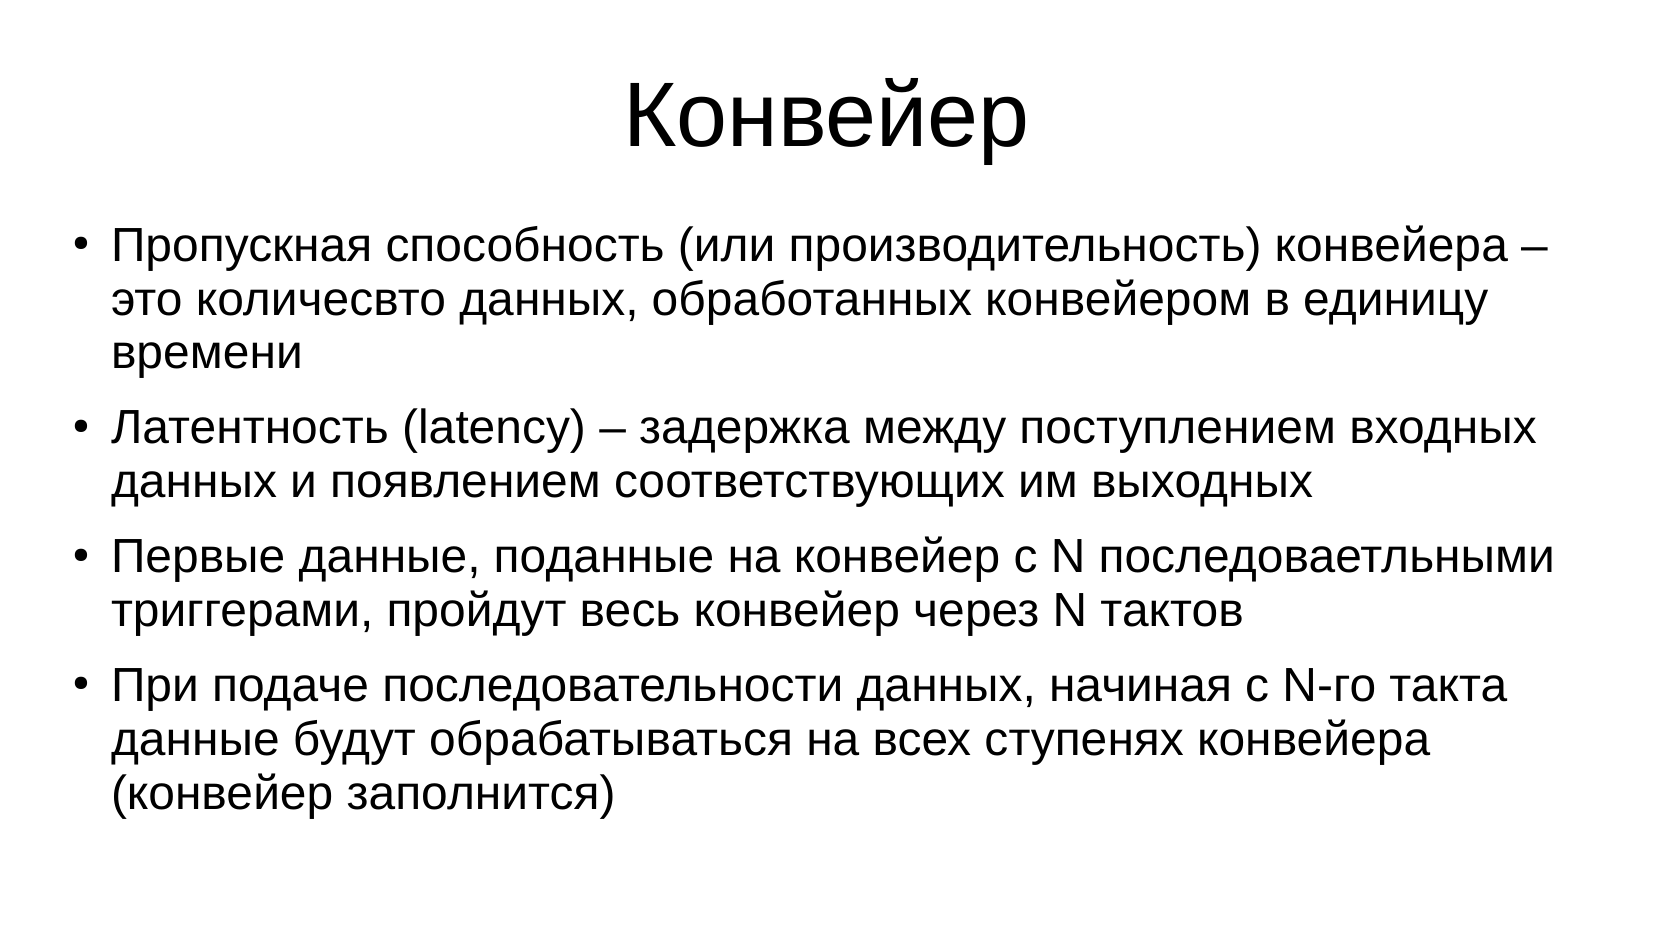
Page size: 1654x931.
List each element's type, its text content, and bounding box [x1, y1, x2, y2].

title Конвейер [82, 37, 1571, 193]
list Пропускная способность (или производительность) конвейера – это количесвто данных, обработанных конвейером в единицу времени Латентность (latency) – задержка между поступлением входных данных и появлением соответствующих им выходных Первые данные, поданные на конвейер с N последоваетльными триггерами, пройдут весь конвейер через N тактов При подаче последовательности данных, начиная с N-го такта данные будут обрабатываться на всех ступенях конвейера (конвейер заполнится) [60, 217, 1568, 856]
